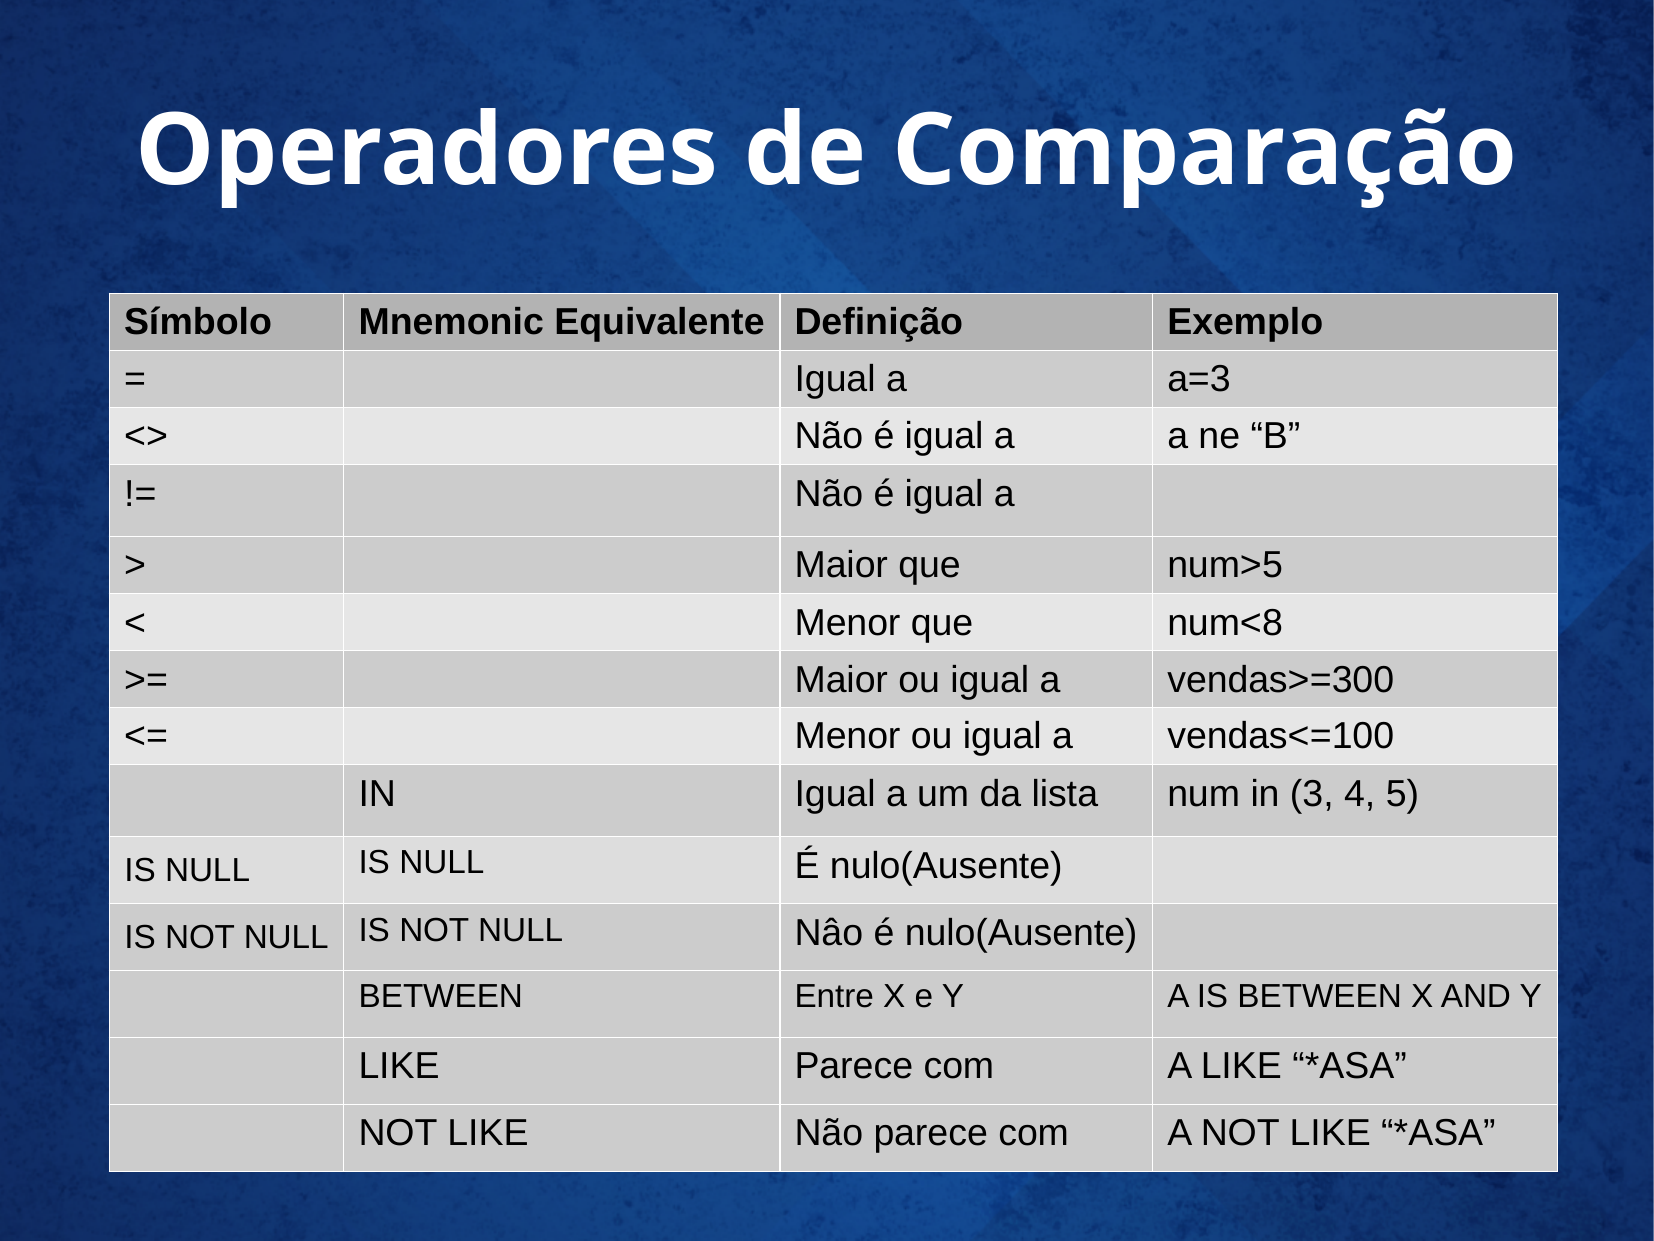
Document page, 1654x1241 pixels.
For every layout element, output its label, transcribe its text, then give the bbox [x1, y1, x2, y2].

table_cell IN [344, 765, 779, 836]
table_cell Menor ou igual a [781, 708, 1152, 764]
table_cell [1153, 837, 1557, 903]
table_cell [1153, 465, 1557, 536]
table_cell LIKE [344, 1038, 779, 1104]
table_cell A IS BETWEEN X AND Y [1153, 971, 1557, 1037]
table_cell Igual a um da lista [781, 765, 1152, 836]
table_cell = [110, 351, 343, 407]
table_cell num>5 [1153, 537, 1557, 593]
table_cell Não é igual a [781, 465, 1152, 536]
table_cell NOT LIKE [344, 1105, 779, 1171]
table_cell Não parece com [781, 1105, 1152, 1171]
table_cell > [110, 537, 343, 593]
table_header Símbolo [110, 294, 343, 350]
table_cell A LIKE “*ASA” [1153, 1038, 1557, 1104]
table_cell [110, 765, 343, 836]
table_cell Menor que [781, 594, 1152, 650]
table_cell != [110, 465, 343, 536]
table_cell IS NOT NULL [110, 904, 343, 970]
table_cell num<8 [1153, 594, 1557, 650]
table_cell Igual a [781, 351, 1152, 407]
table_cell Nâo é nulo(Ausente) [781, 904, 1152, 970]
table_cell a ne “B” [1153, 408, 1557, 464]
table_cell vendas<=100 [1153, 708, 1557, 764]
table_cell [344, 651, 779, 707]
table_cell [344, 537, 779, 593]
table_cell Maior ou igual a [781, 651, 1152, 707]
table_cell Não é igual a [781, 408, 1152, 464]
table_cell [110, 1038, 343, 1104]
table_cell [344, 708, 779, 764]
table_cell [344, 351, 779, 407]
picture [0, 0, 1654, 1241]
table_cell vendas>=300 [1153, 651, 1557, 707]
table_cell a=3 [1153, 351, 1557, 407]
table_cell IS NULL [344, 837, 779, 903]
table_cell [110, 1105, 343, 1171]
table_cell BETWEEN [344, 971, 779, 1037]
table_cell [110, 971, 343, 1037]
table_cell [1153, 904, 1557, 970]
table_cell IS NOT NULL [344, 904, 779, 970]
table_cell <= [110, 708, 343, 764]
table_cell < [110, 594, 343, 650]
table_cell [344, 408, 779, 464]
table_cell É nulo(Ausente) [781, 837, 1152, 903]
table_cell A NOT LIKE “*ASA” [1153, 1105, 1557, 1171]
text_box Operadores de Comparação [83, 41, 1571, 248]
table_cell [344, 594, 779, 650]
table_header Mnemonic Equivalente [344, 294, 779, 350]
table_cell Entre X e Y [781, 971, 1152, 1037]
table_cell >= [110, 651, 343, 707]
table_header Definição [781, 294, 1152, 350]
table_cell <> [110, 408, 343, 464]
table_header Exemplo [1153, 294, 1557, 350]
table_cell [344, 465, 779, 536]
table_cell IS NULL [110, 837, 343, 903]
table_cell Maior que [781, 537, 1152, 593]
table_cell num in (3, 4, 5) [1153, 765, 1557, 836]
table_cell Parece com [781, 1038, 1152, 1104]
